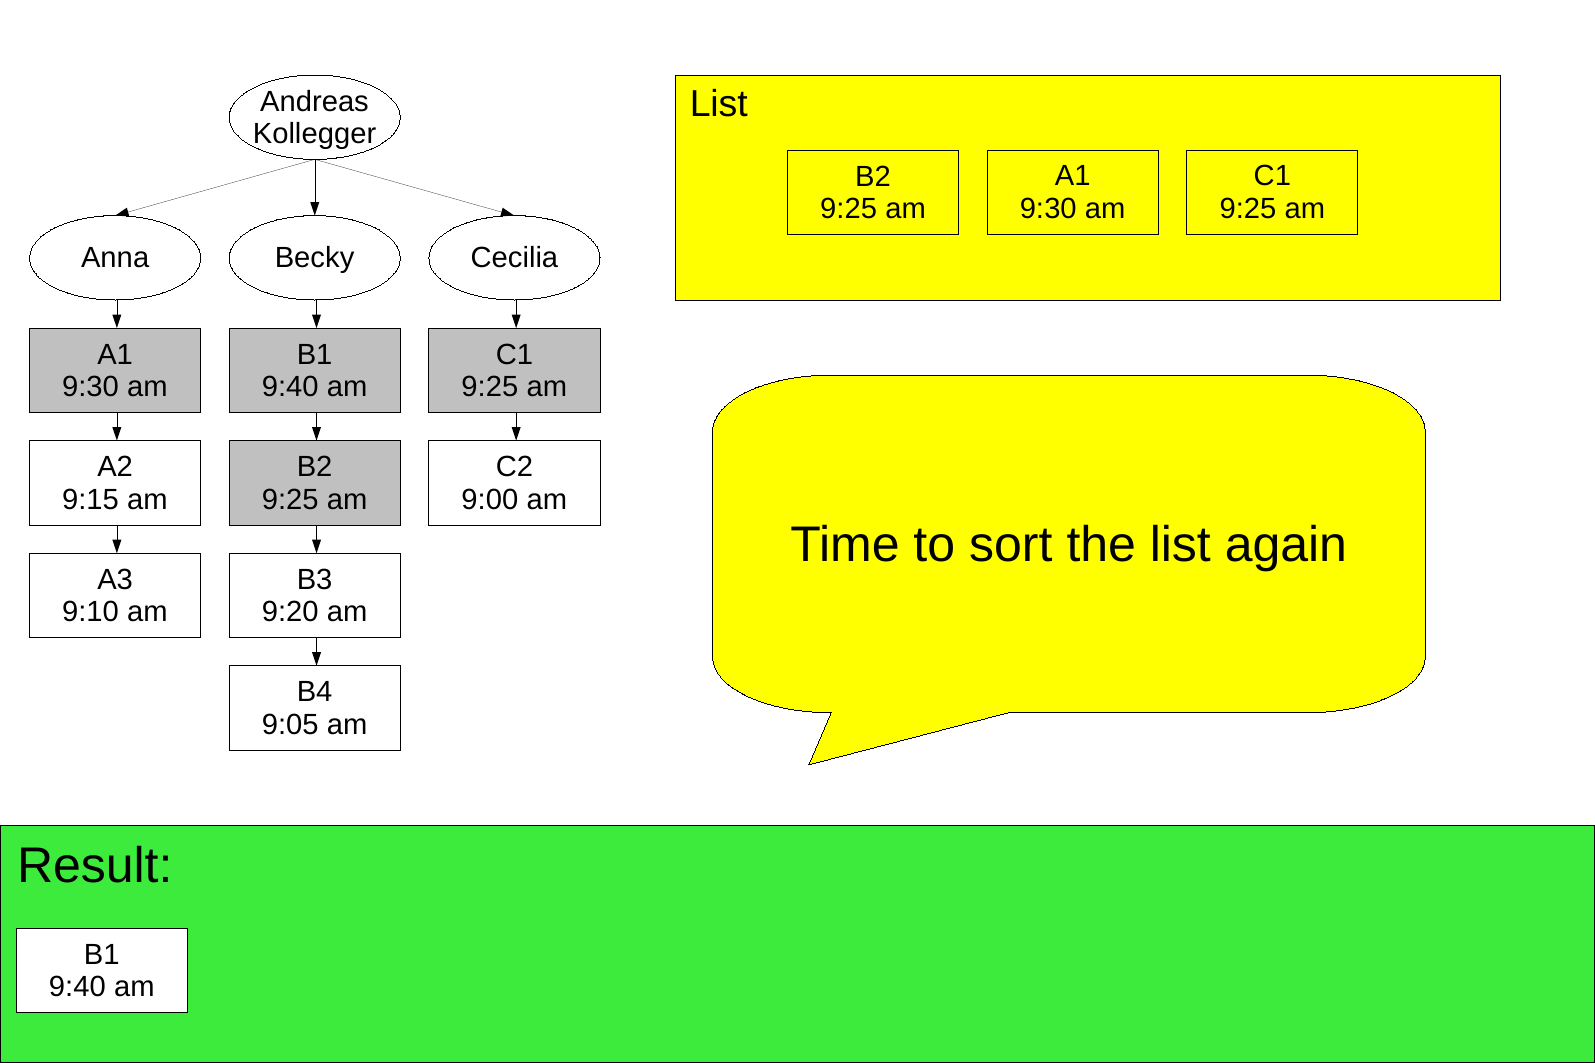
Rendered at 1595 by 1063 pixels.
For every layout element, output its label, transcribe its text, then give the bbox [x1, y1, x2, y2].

text_box B2 9:25 am [229, 440, 401, 526]
text_box B1 9:40 am [16, 928, 188, 1013]
text_box B2 9:25 am [787, 150, 959, 235]
text_box C1 9:25 am [428, 328, 601, 413]
text_box Time to sort the list again [712, 375, 1426, 765]
text_box Cecilia [428, 215, 601, 301]
text_box A1 9:30 am [987, 150, 1159, 235]
text_box C2 9:00 am [428, 440, 601, 526]
text_box List [675, 75, 763, 132]
text_box Andreas Kollegger [229, 75, 401, 160]
text_box A3 9:10 am [29, 553, 201, 638]
text_box Result: [2, 829, 188, 901]
text_box A1 9:30 am [29, 328, 201, 413]
text_box Anna [29, 215, 201, 301]
text_box B1 9:40 am [229, 328, 401, 413]
text_box [0, 825, 1595, 1063]
text_box Becky [229, 215, 401, 301]
text_box C1 9:25 am [1186, 150, 1358, 235]
text_box B4 9:05 am [229, 665, 401, 751]
text_box B3 9:20 am [229, 553, 401, 638]
text_box [675, 75, 1501, 301]
text_box A2 9:15 am [29, 440, 201, 526]
